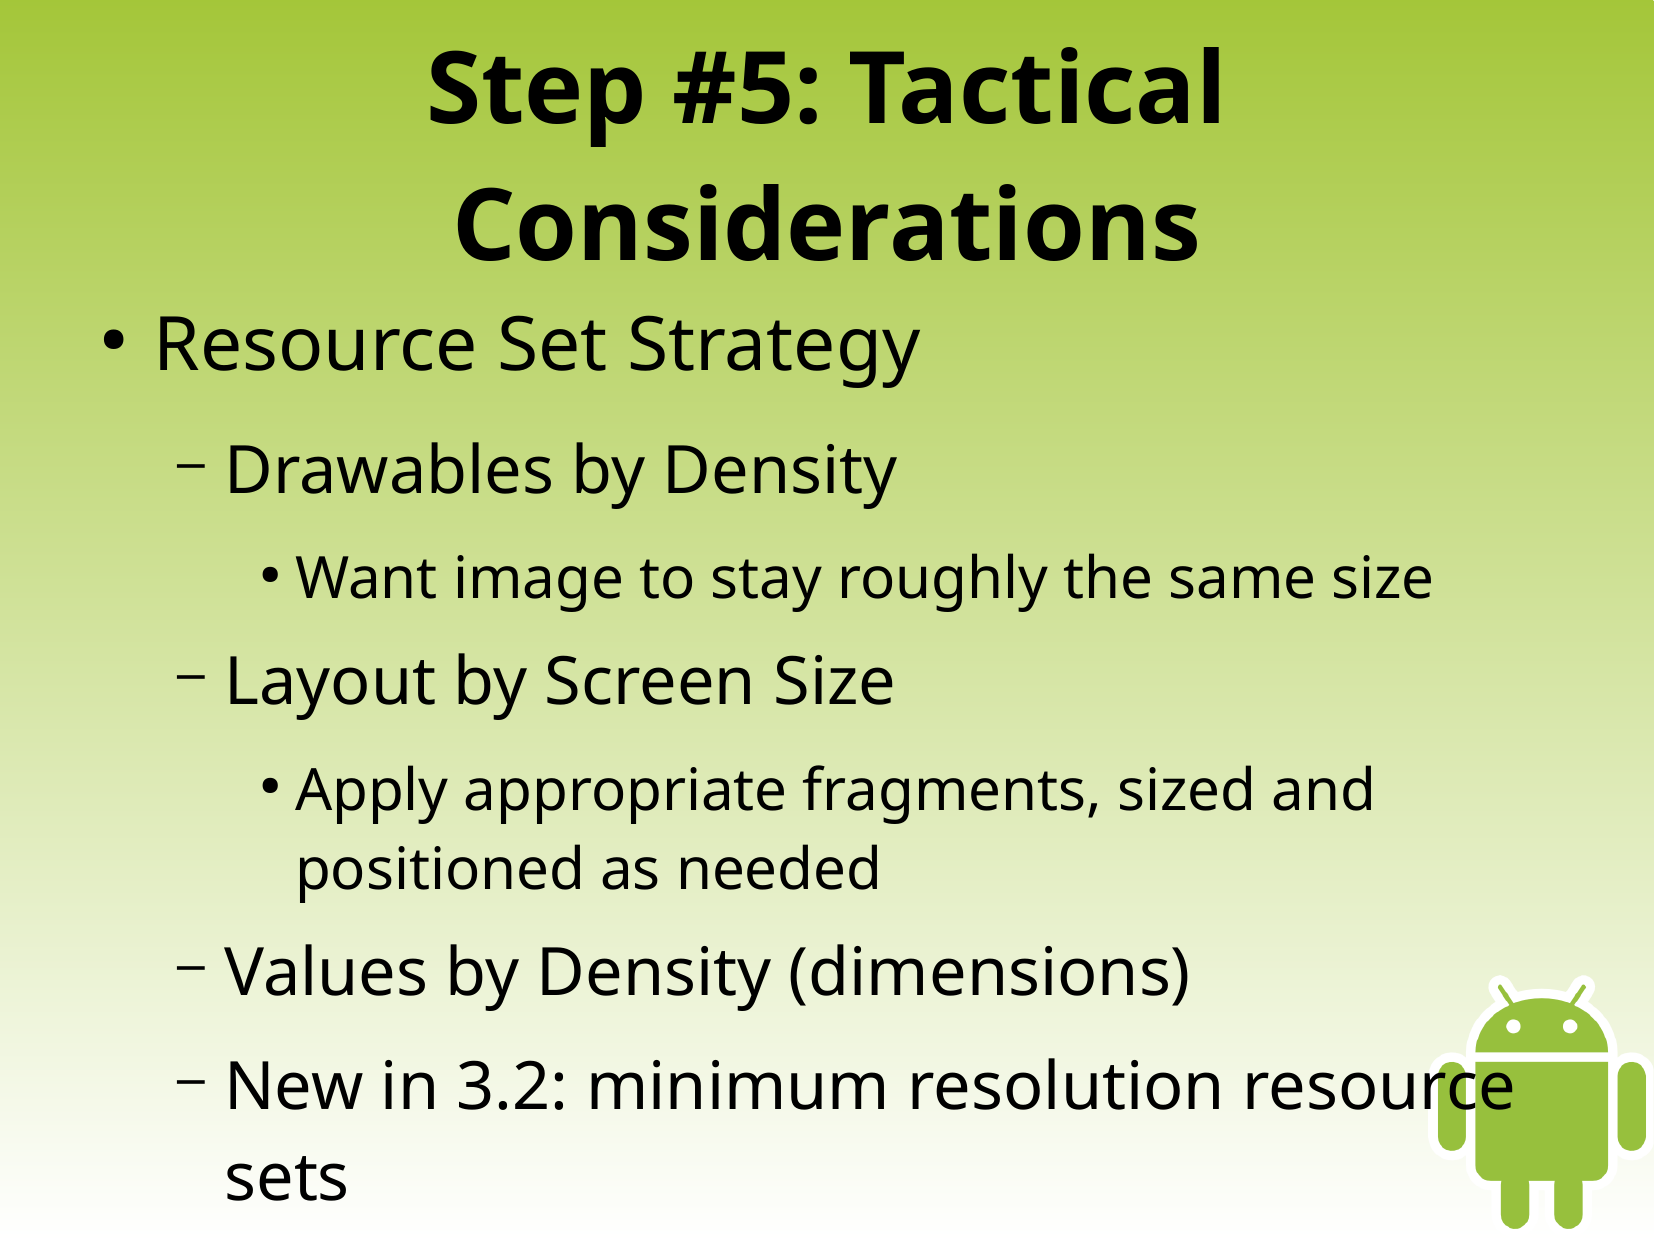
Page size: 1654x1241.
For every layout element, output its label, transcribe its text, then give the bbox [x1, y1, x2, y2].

title Step #5: Tactical Considerations [82, 56, 1571, 250]
picture [1428, 975, 1654, 1238]
list Resource Set Strategy Drawables by Density Want image to stay roughly the same size Layout by Screen Size Apply appropriate fragments, sized and positioned as needed Values by Density (dimensions) New in 3.2: minimum resolution resource sets [82, 290, 1571, 1094]
